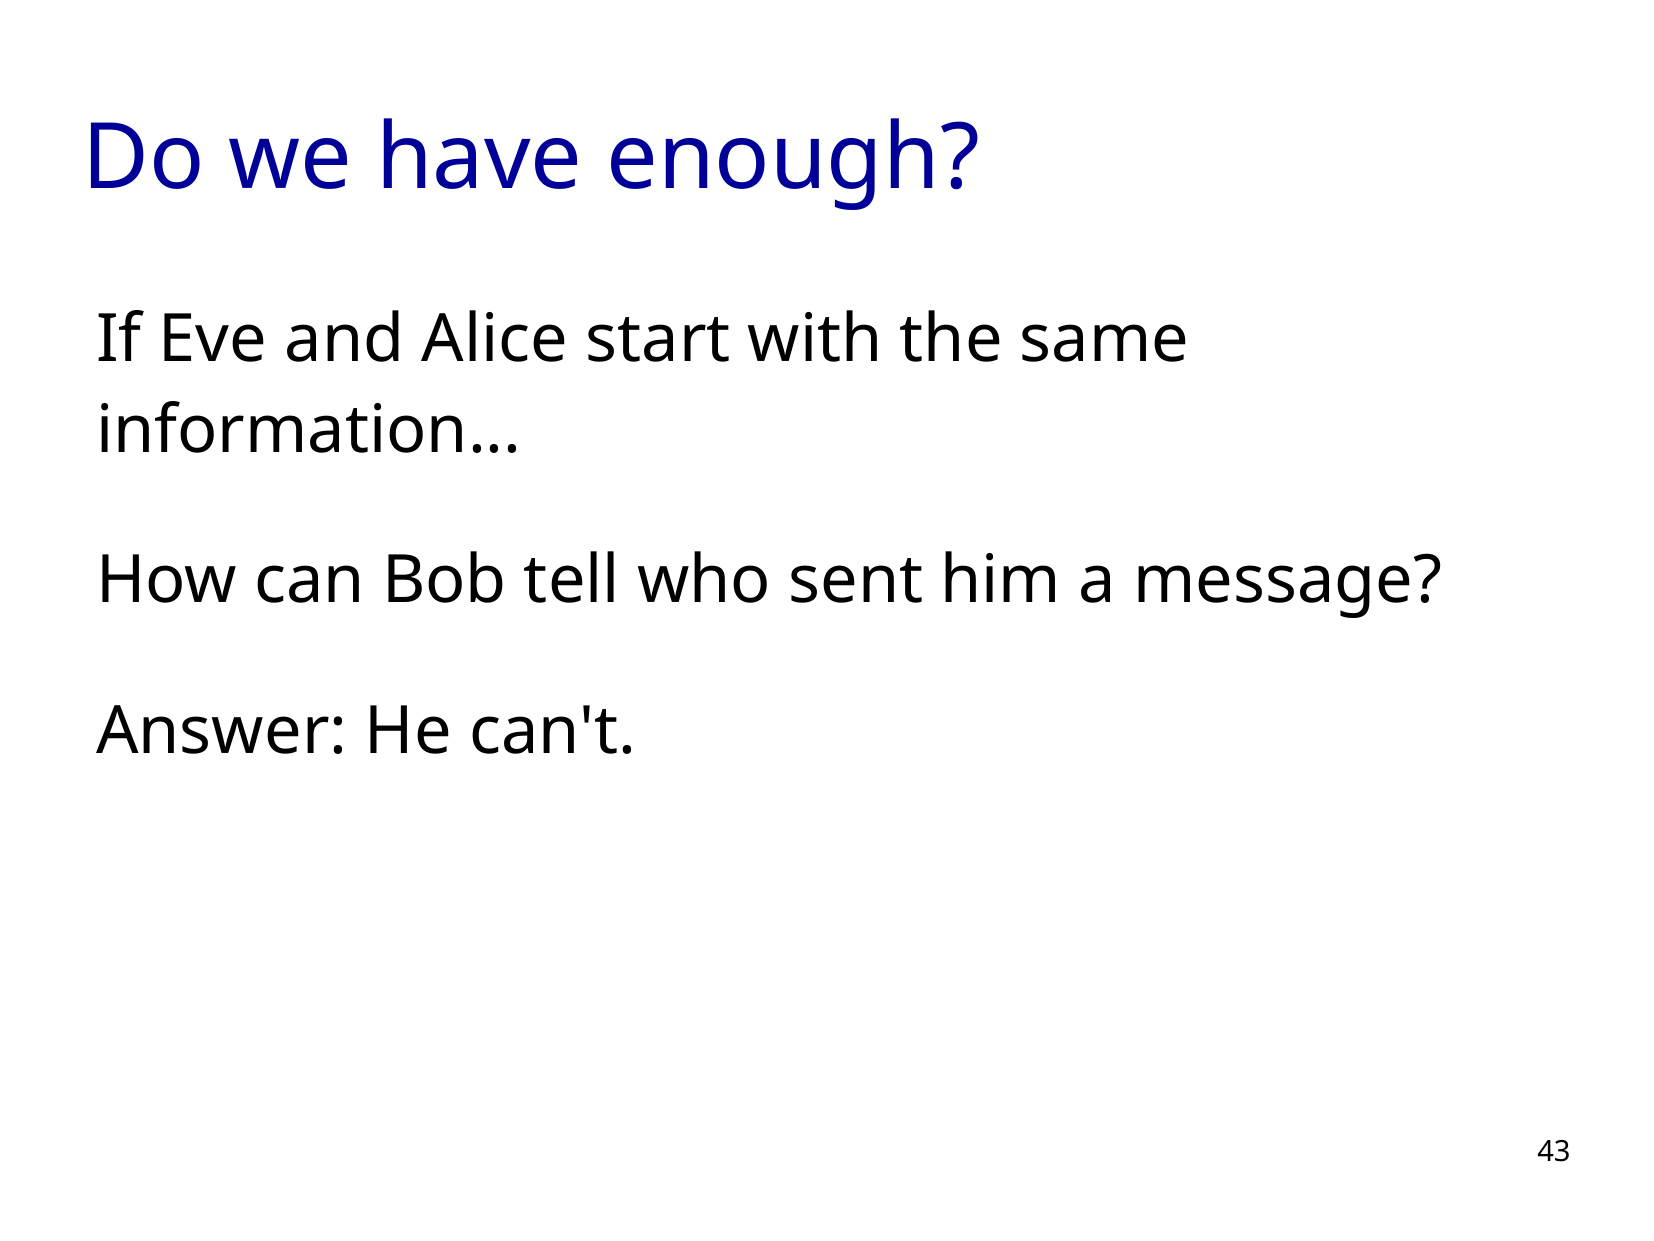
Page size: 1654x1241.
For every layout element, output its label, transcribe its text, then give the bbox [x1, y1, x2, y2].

title Do we have enough? [82, 49, 1571, 257]
list If Eve and Alice start with the same information... How can Bob tell who sent him a message? Answer: He can't. [60, 290, 1571, 1096]
